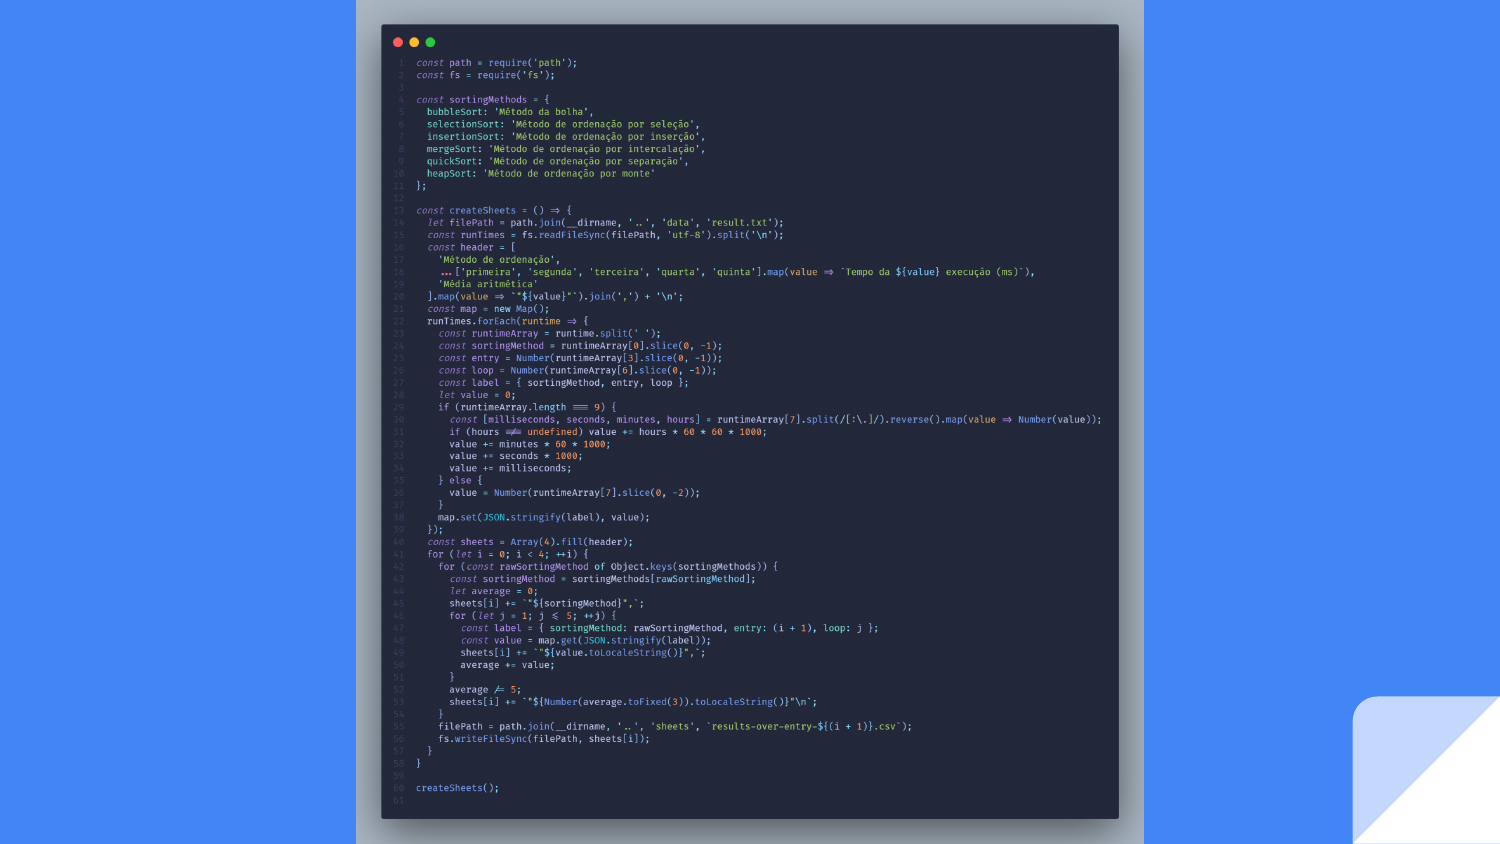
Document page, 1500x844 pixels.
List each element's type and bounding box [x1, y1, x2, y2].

picture [356, 0, 1144, 844]
